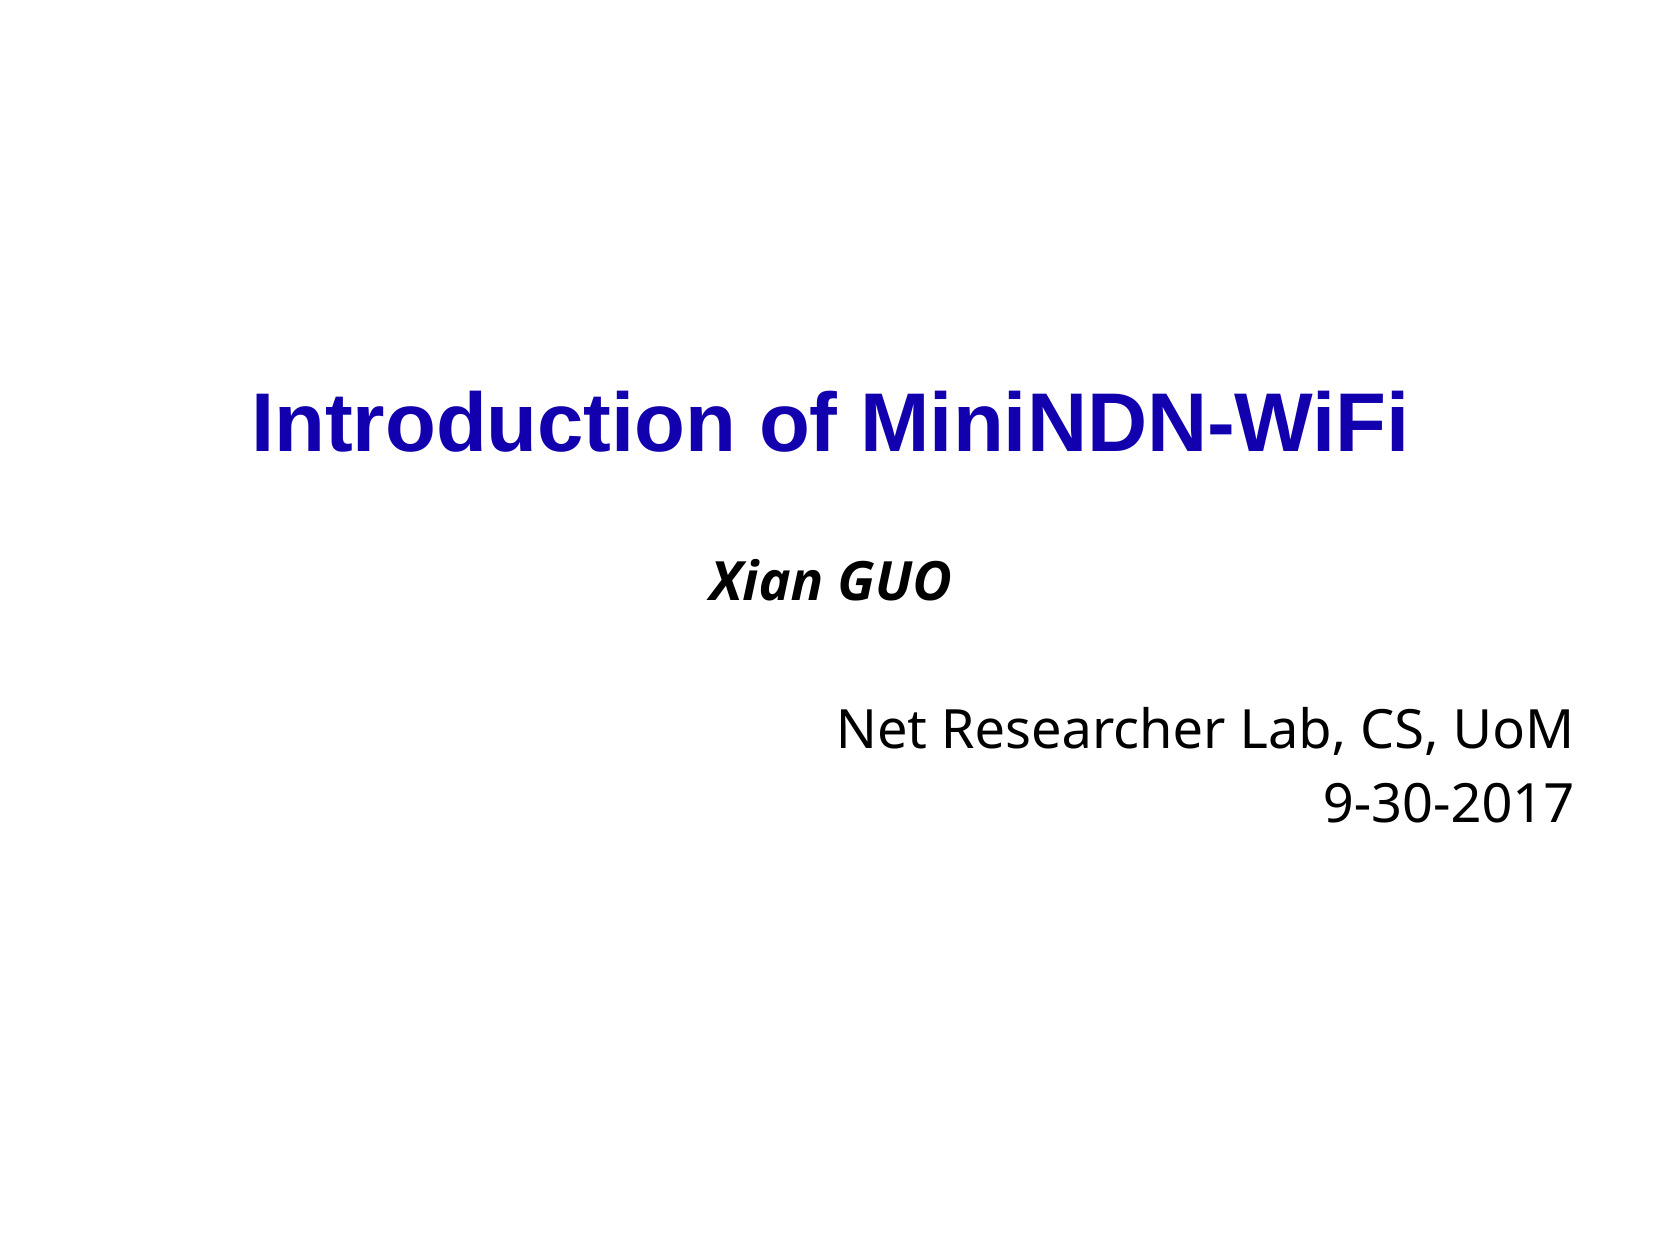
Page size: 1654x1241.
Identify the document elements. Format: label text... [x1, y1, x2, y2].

subtitle Introduction of MiniNDN-WiFi Xian GUO Net Researcher Lab, CS, UoM 9-30-2017 [86, 321, 1575, 1041]
